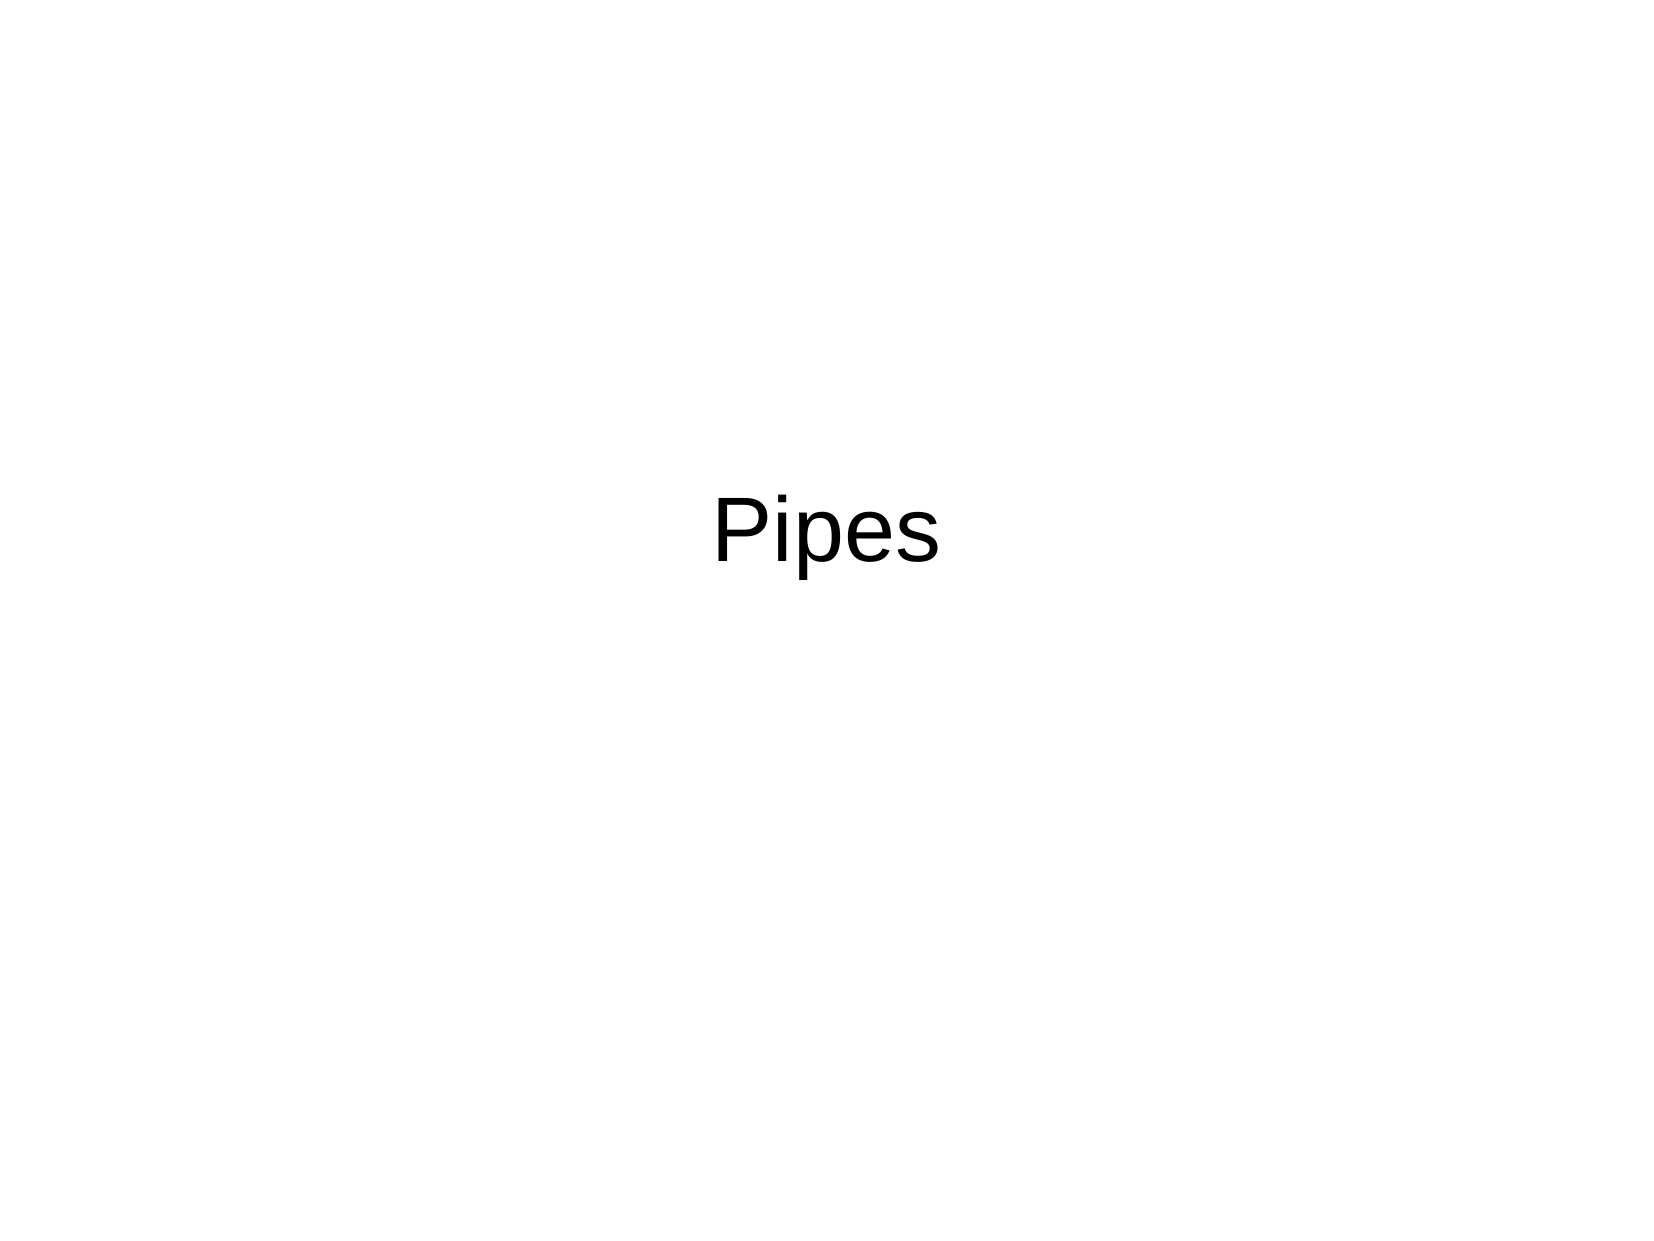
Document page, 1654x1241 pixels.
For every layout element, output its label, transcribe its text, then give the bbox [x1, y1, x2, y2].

subtitle Pipes [82, 49, 1571, 1010]
